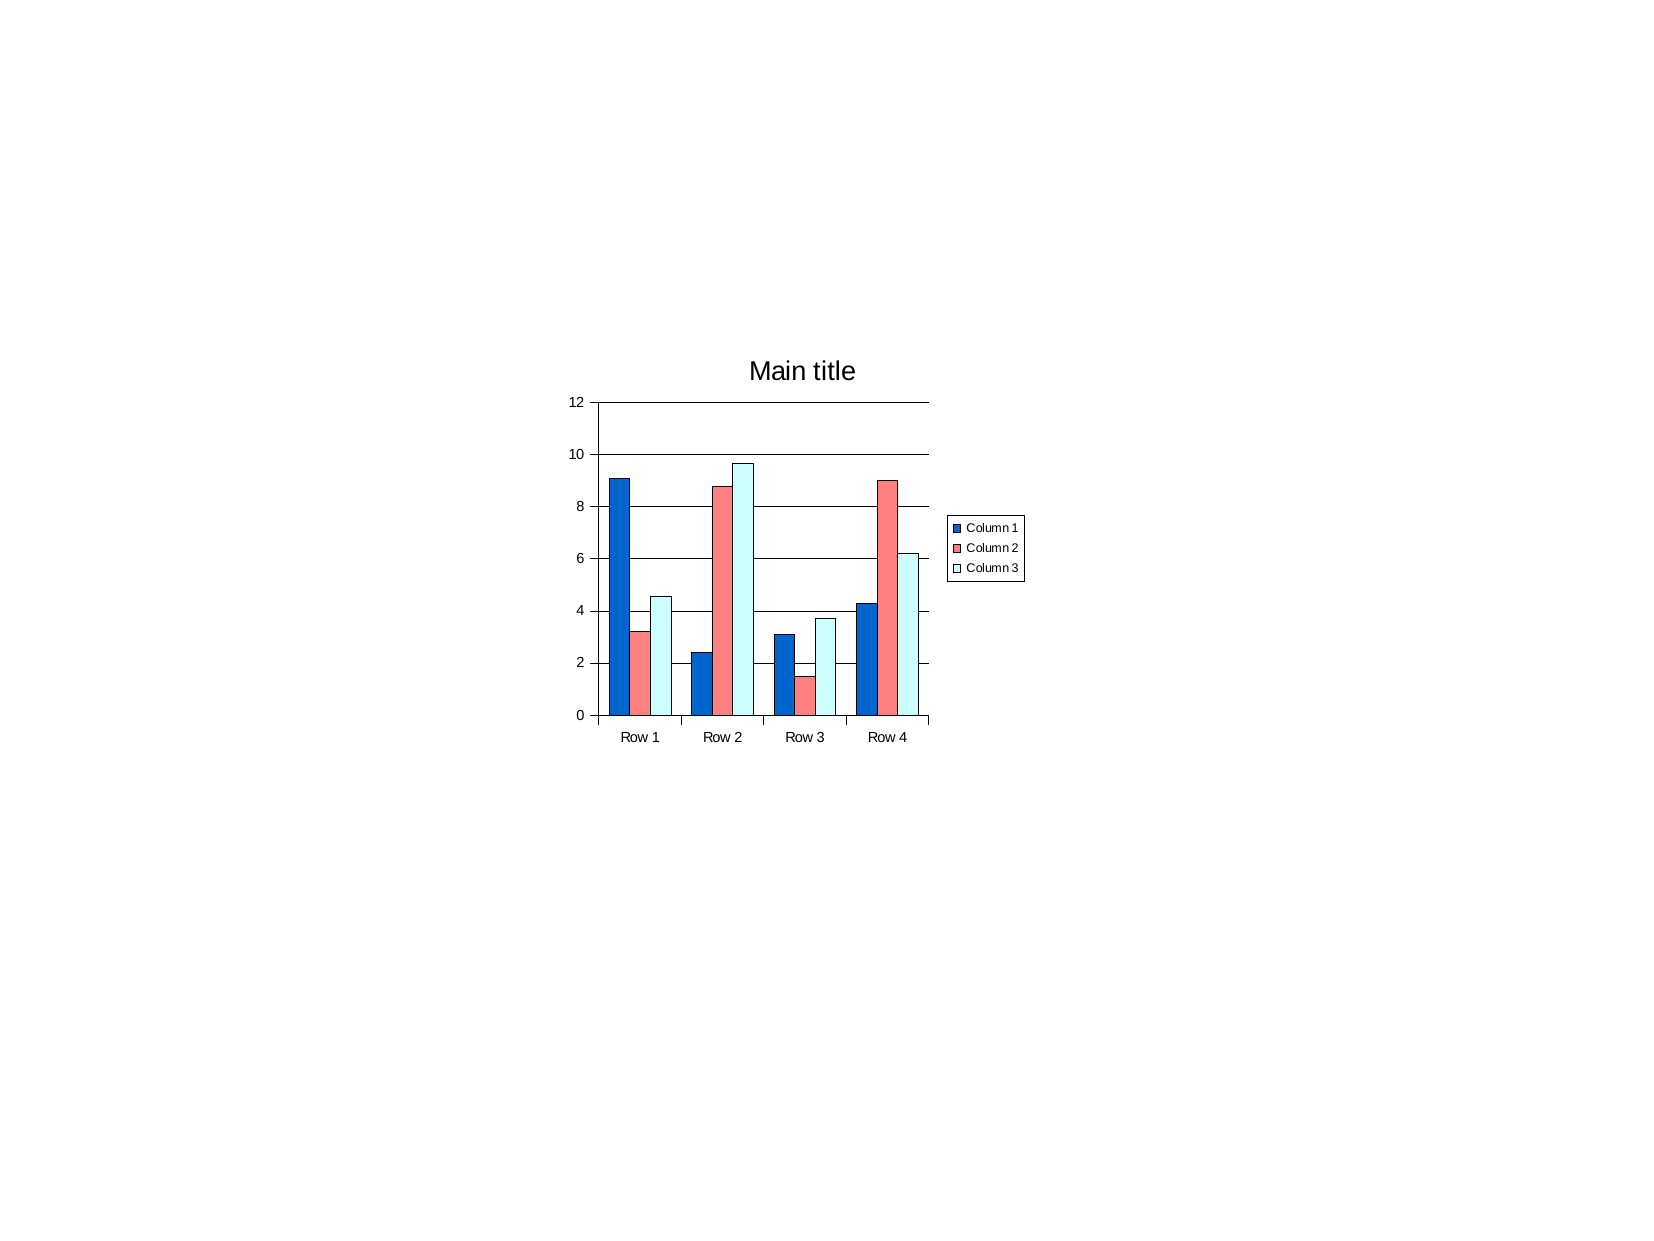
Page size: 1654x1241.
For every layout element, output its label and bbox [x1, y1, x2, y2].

chart [559, 340, 1032, 754]
